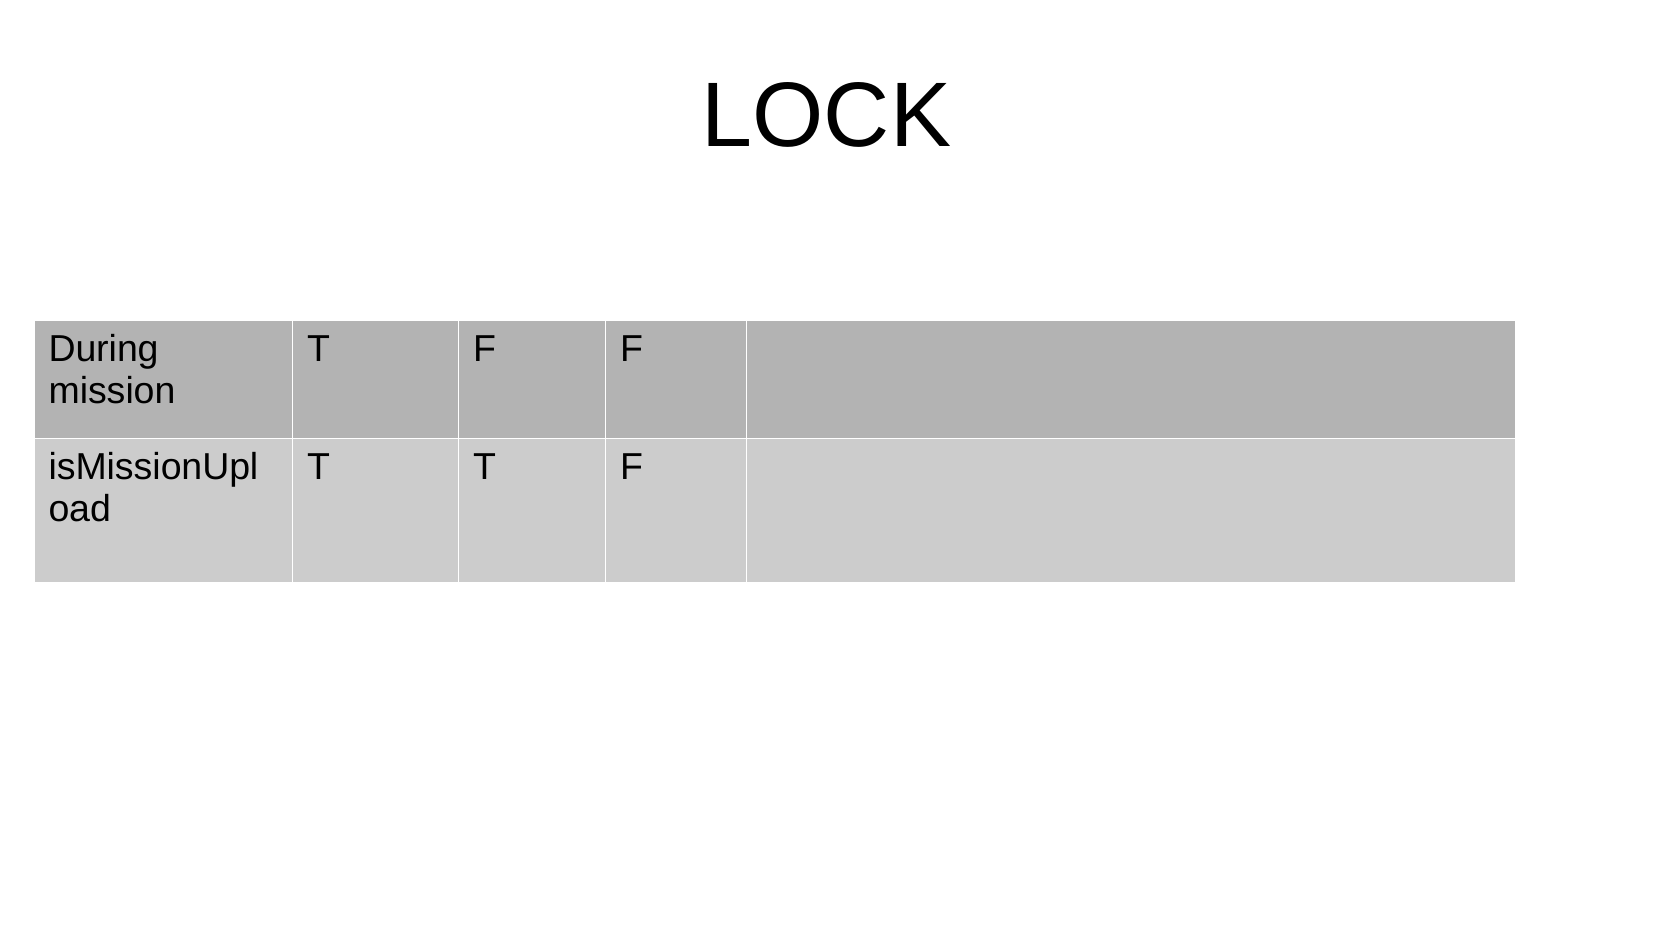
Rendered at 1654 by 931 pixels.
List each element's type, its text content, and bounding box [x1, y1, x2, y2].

title LOCK [82, 37, 1571, 193]
table_cell [747, 439, 1515, 582]
table_header F [606, 321, 746, 438]
table_cell T [293, 439, 458, 582]
table_header F [459, 321, 605, 438]
table_header [747, 321, 1515, 438]
table_cell isMissionUpload [35, 439, 292, 582]
table_header T [293, 321, 458, 438]
table_cell T [459, 439, 605, 582]
table_cell F [606, 439, 746, 582]
table_header During mission [35, 321, 292, 438]
